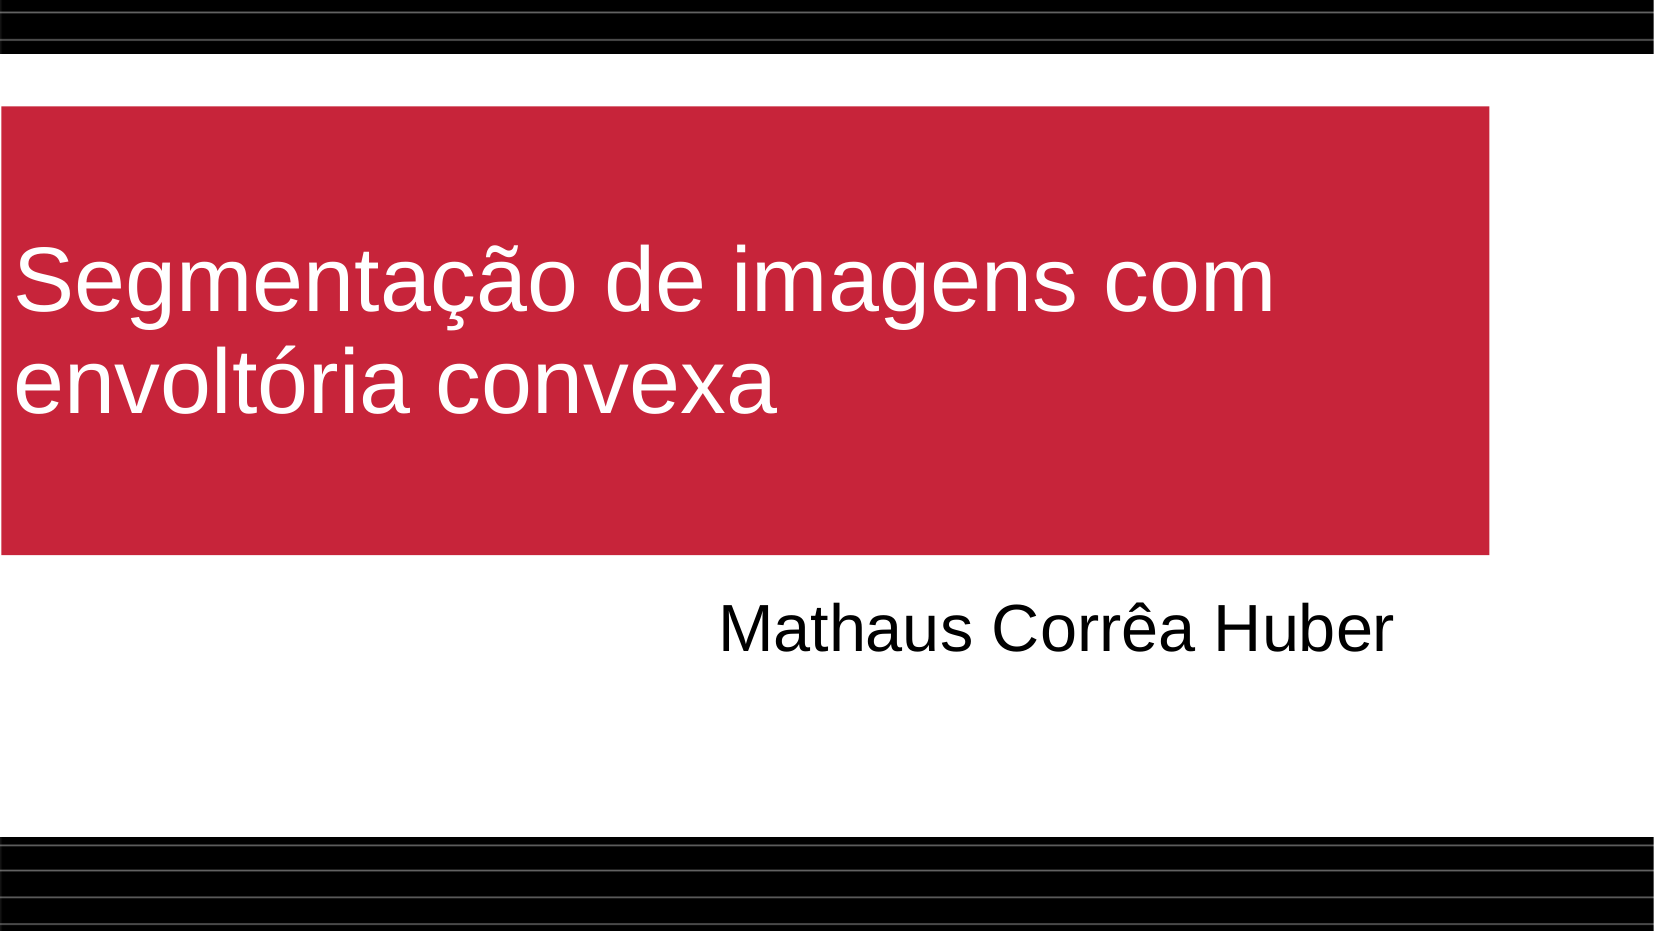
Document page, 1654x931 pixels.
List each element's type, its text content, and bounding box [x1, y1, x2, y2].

subtitle Mathaus Corrêa Huber [625, 590, 1489, 804]
picture [0, 837, 1654, 931]
picture [0, 0, 1654, 54]
title Segmentação de imagens com envoltória convexa [1, 106, 1490, 556]
